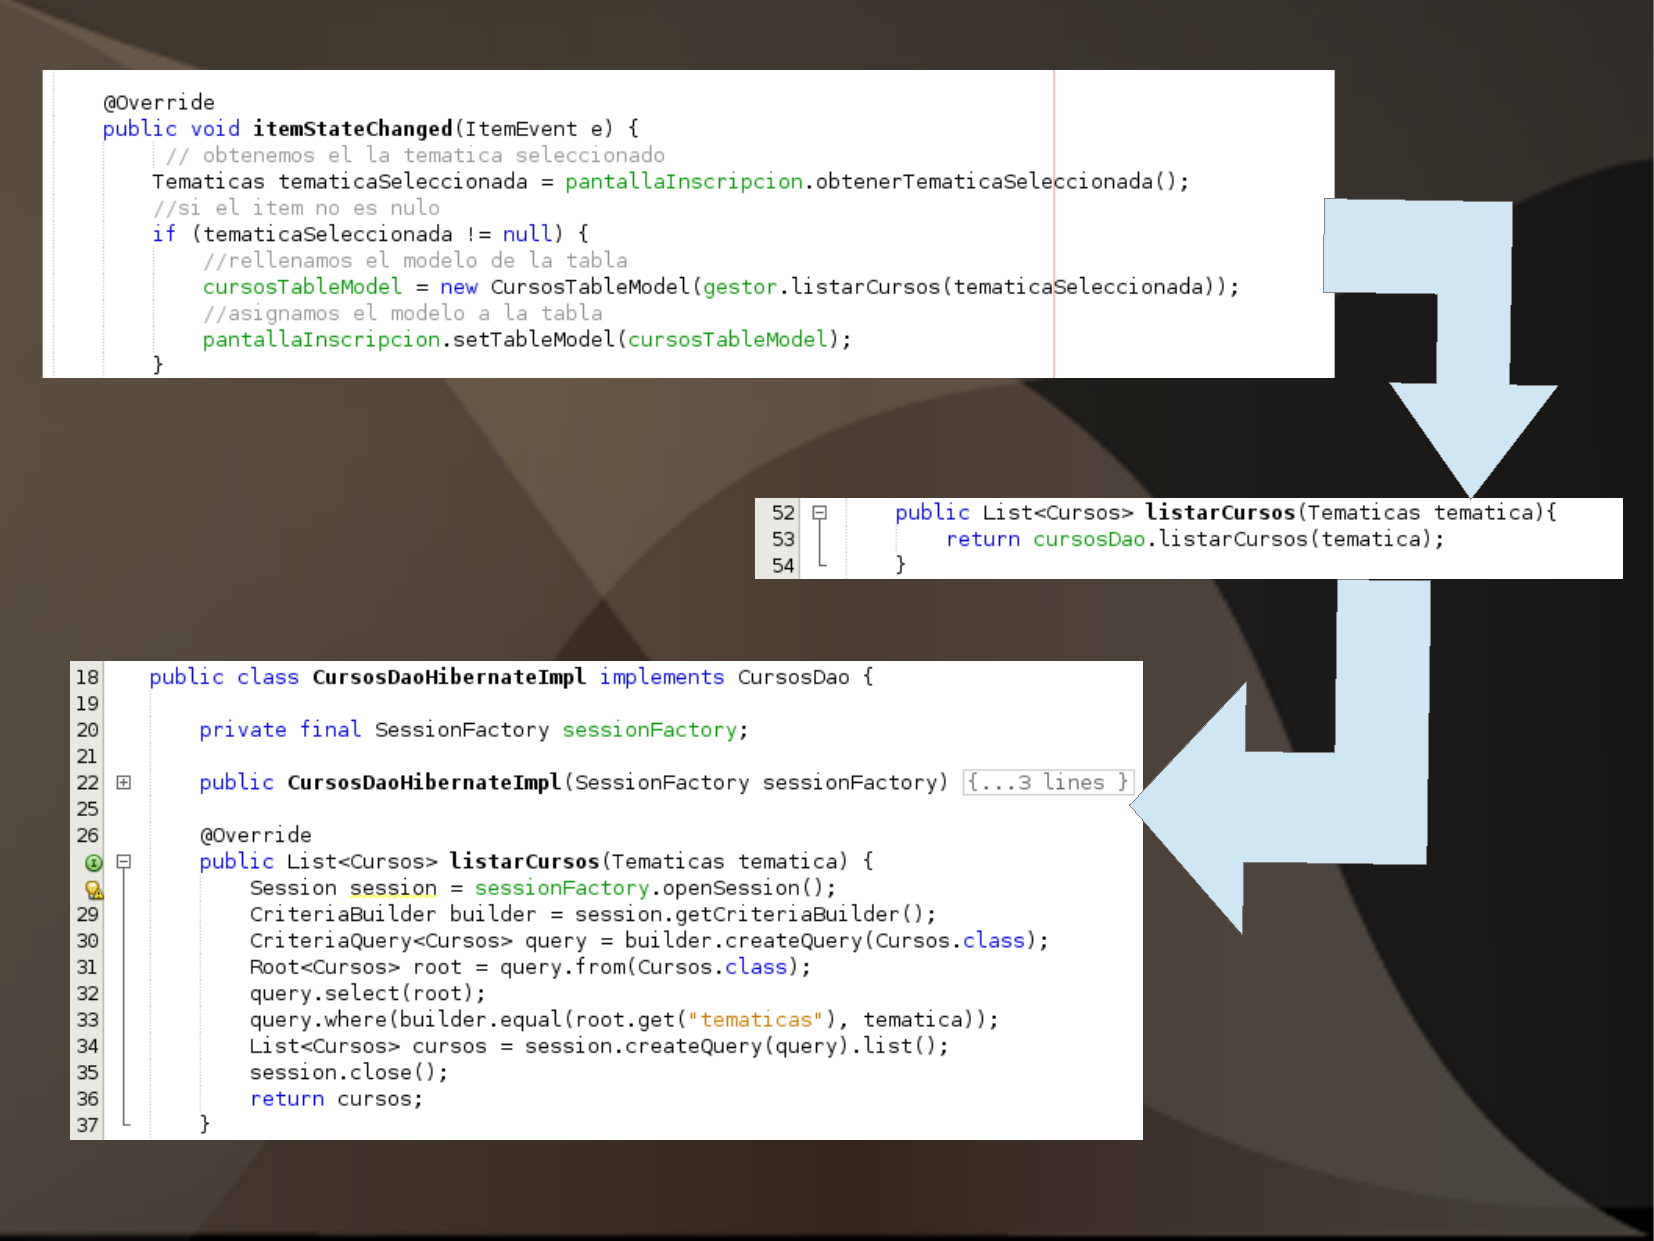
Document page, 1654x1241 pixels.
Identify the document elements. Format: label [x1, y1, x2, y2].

text_box [1129, 579, 1431, 935]
picture [0, 0, 1654, 1241]
text_box [1323, 198, 1558, 500]
